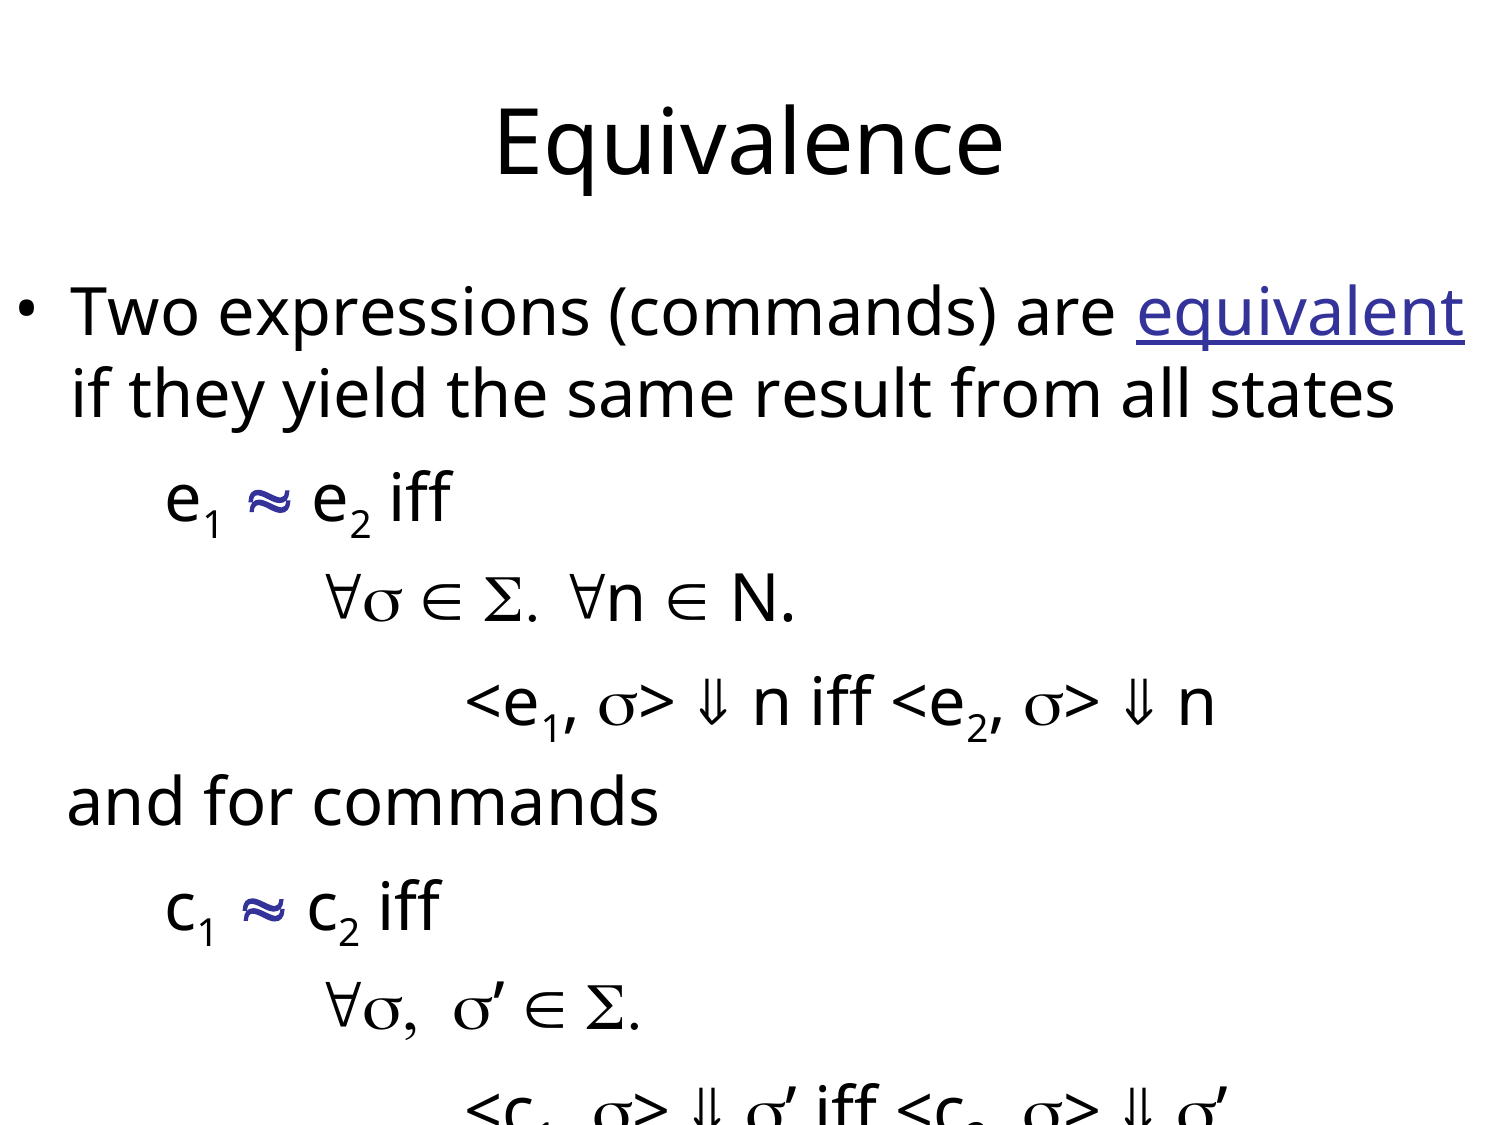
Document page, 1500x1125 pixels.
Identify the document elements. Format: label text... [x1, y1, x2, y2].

list Two expressions (commands) are equivalent if they yield the same result from all states e1  e2 iff    n  N. <e1, >  n iff <e2, >  n and for commands c1  c2 iff ’   <c1, >  ’ iff <c2, >  ’ [0, 262, 1500, 1103]
title Equivalence [75, 45, 1426, 233]
